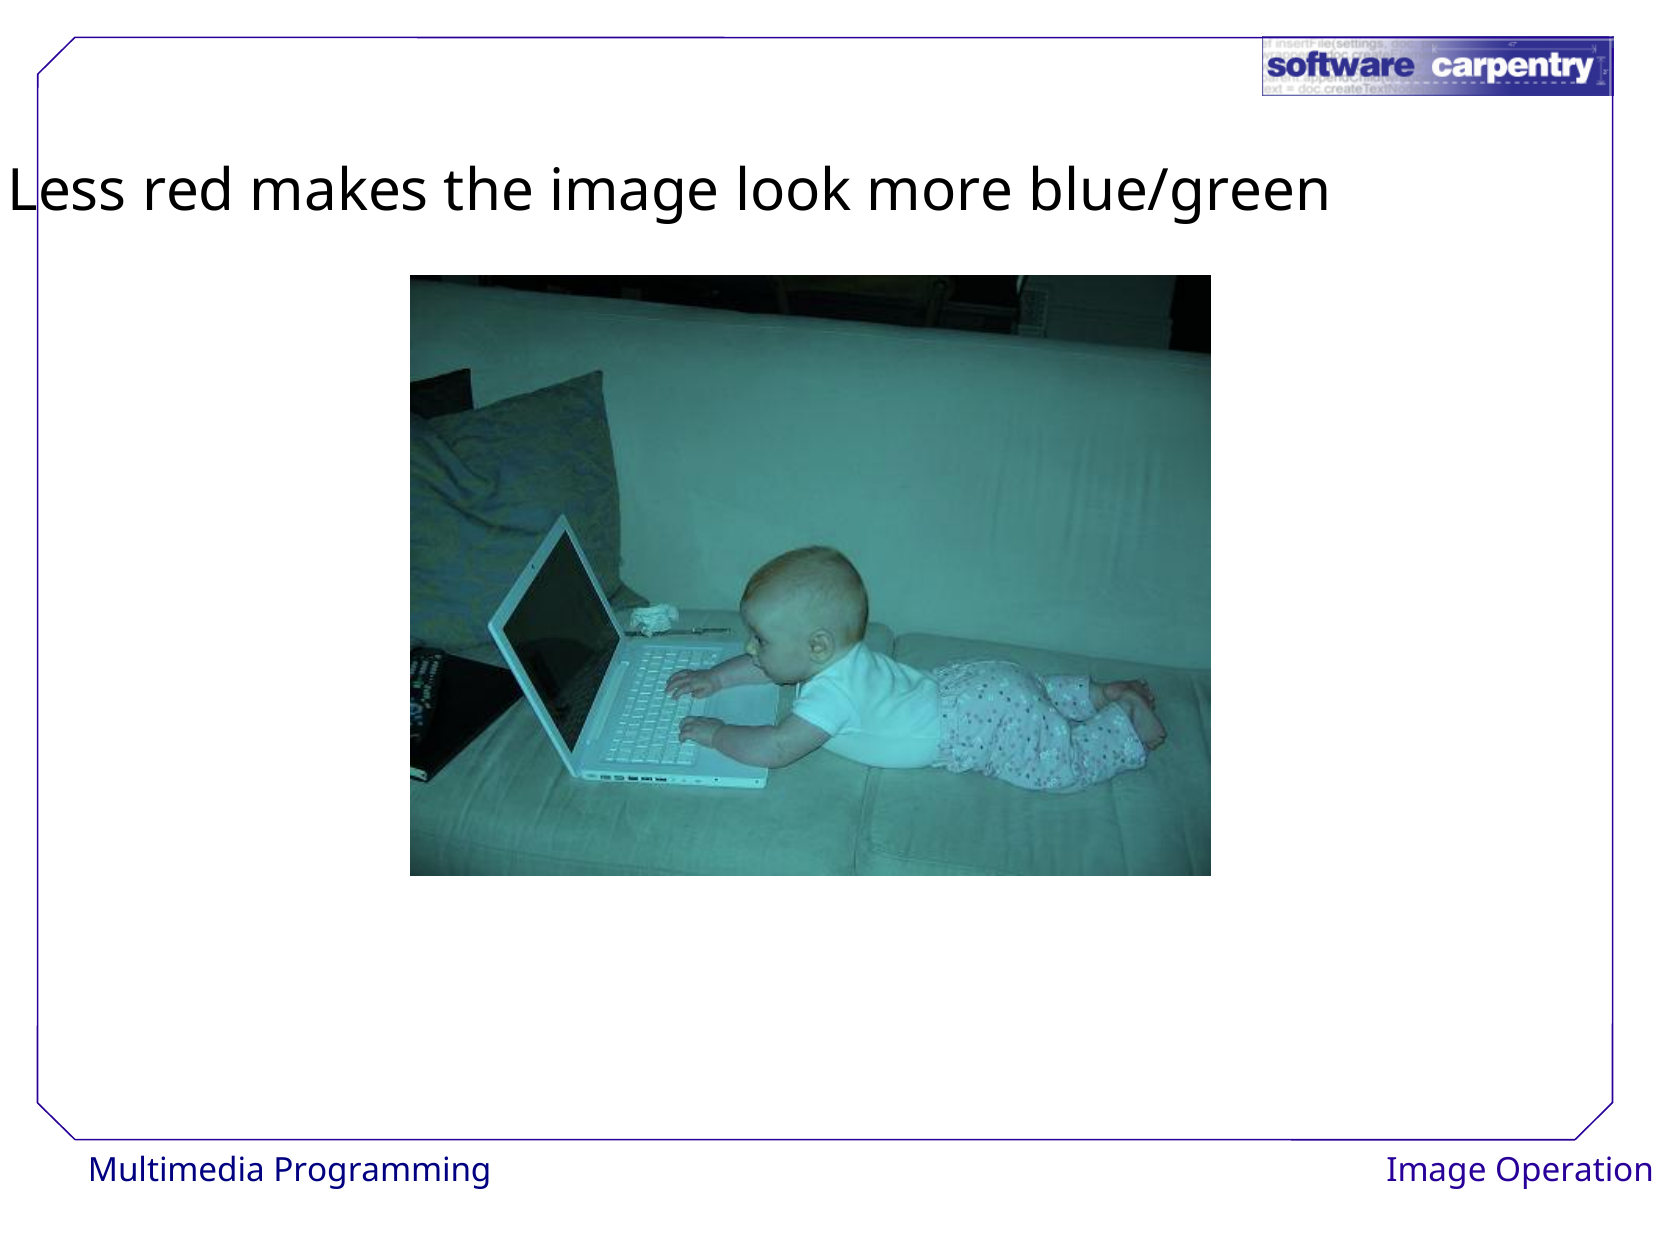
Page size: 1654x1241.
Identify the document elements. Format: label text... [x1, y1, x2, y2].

picture [1262, 36, 1614, 96]
picture [410, 275, 1211, 876]
text_box Less red makes the image look more blue/green [0, 109, 1497, 231]
